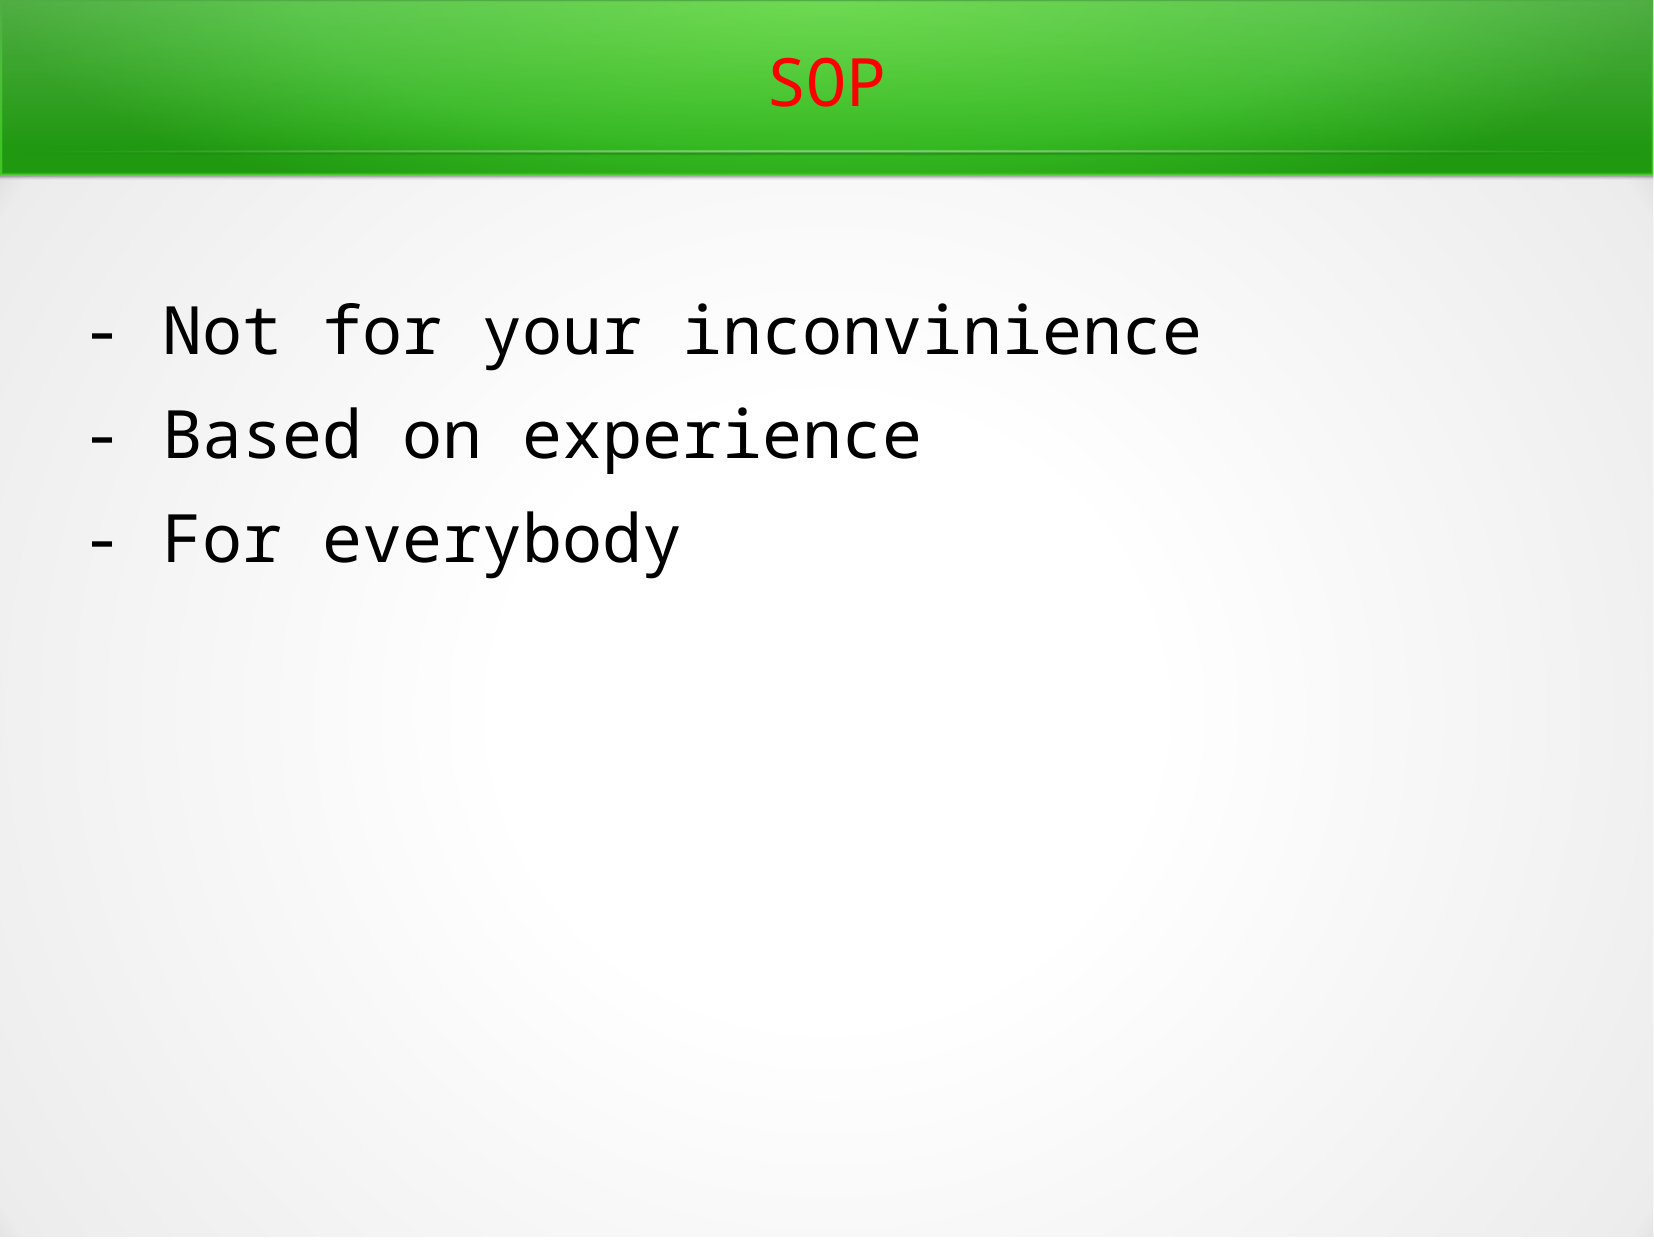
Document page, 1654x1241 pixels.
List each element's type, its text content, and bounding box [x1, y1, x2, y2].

list - Not for your inconvinience - Based on experience - For everybody [82, 290, 1571, 1202]
picture [0, 0, 1654, 1237]
title SOP [82, 11, 1571, 154]
